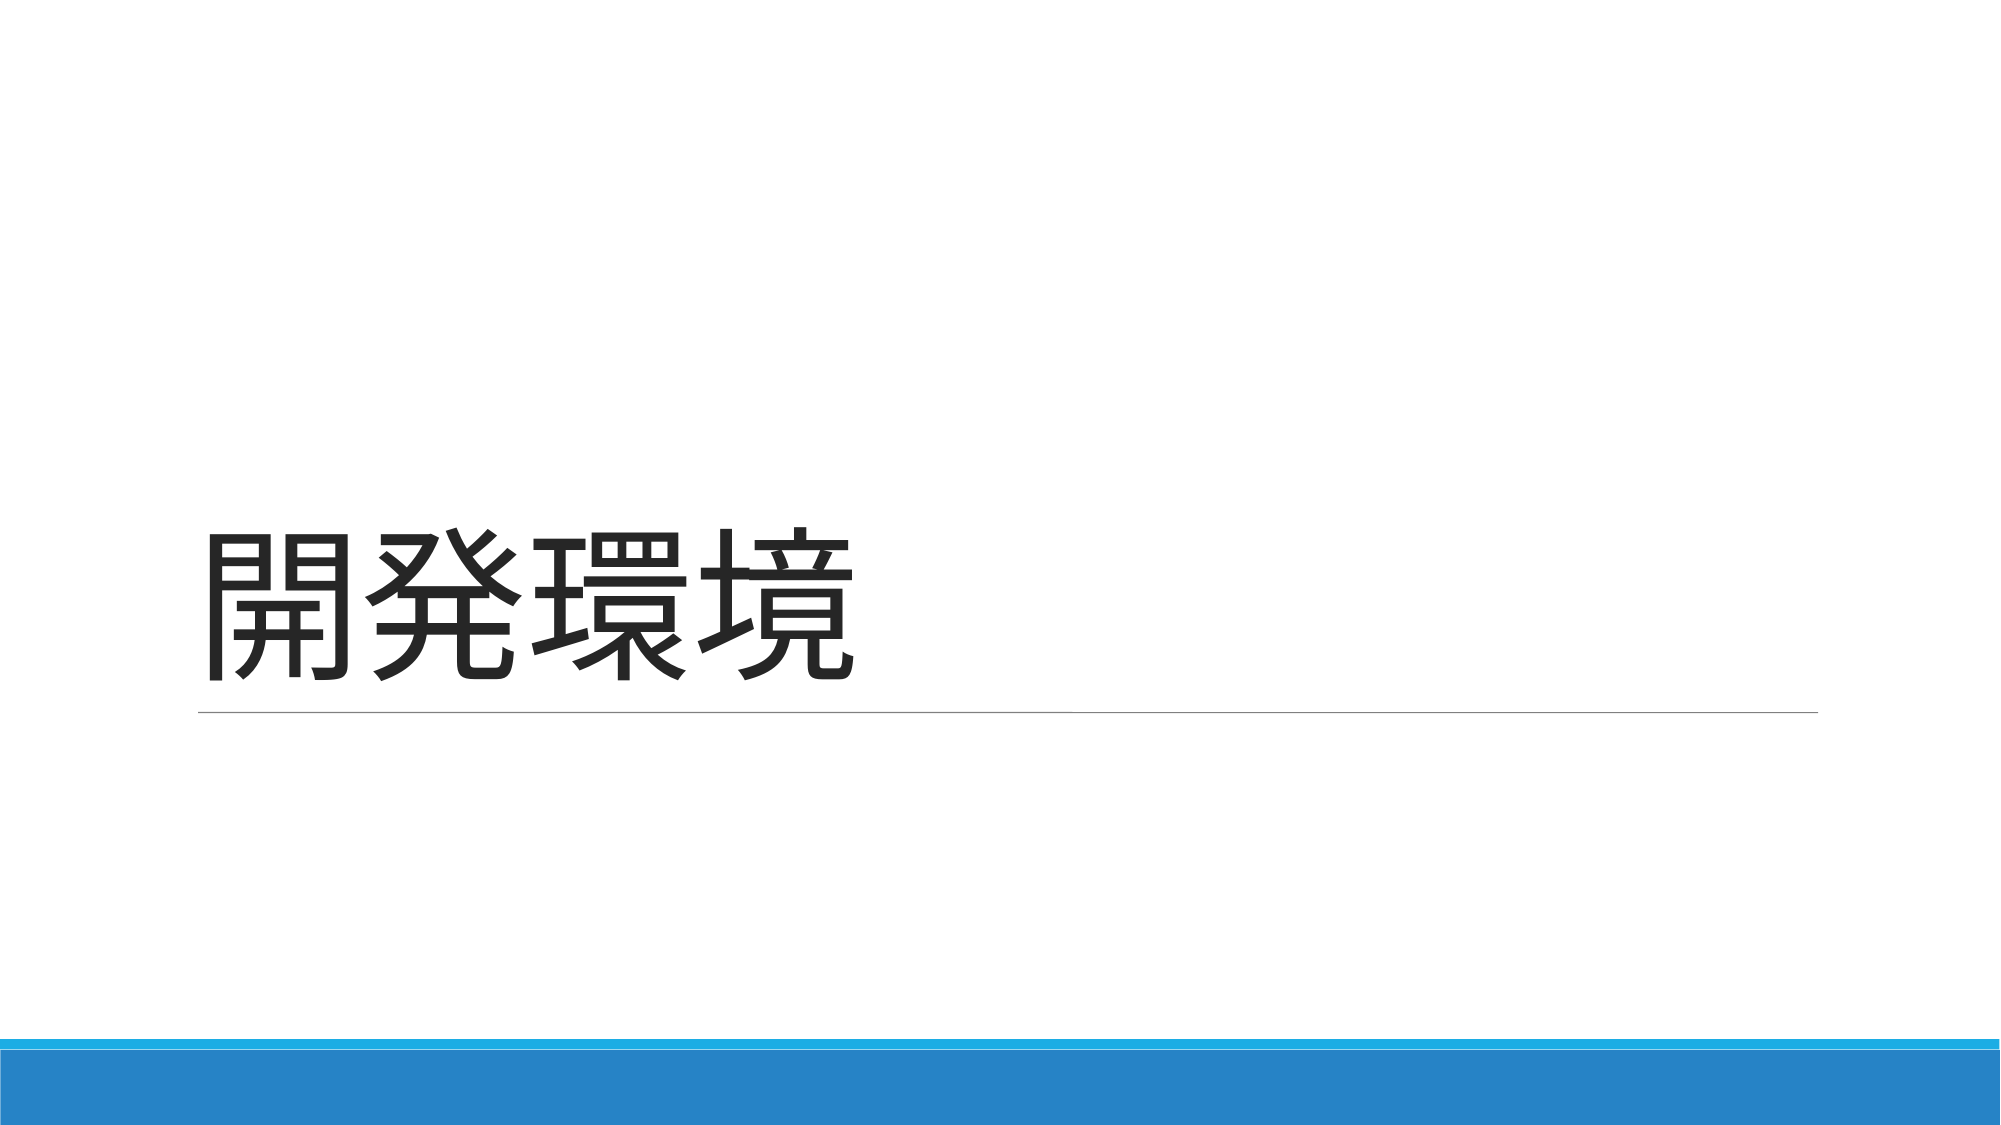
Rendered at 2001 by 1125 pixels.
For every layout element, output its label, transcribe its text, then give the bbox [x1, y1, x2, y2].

title 開発環境 [180, 124, 1830, 710]
